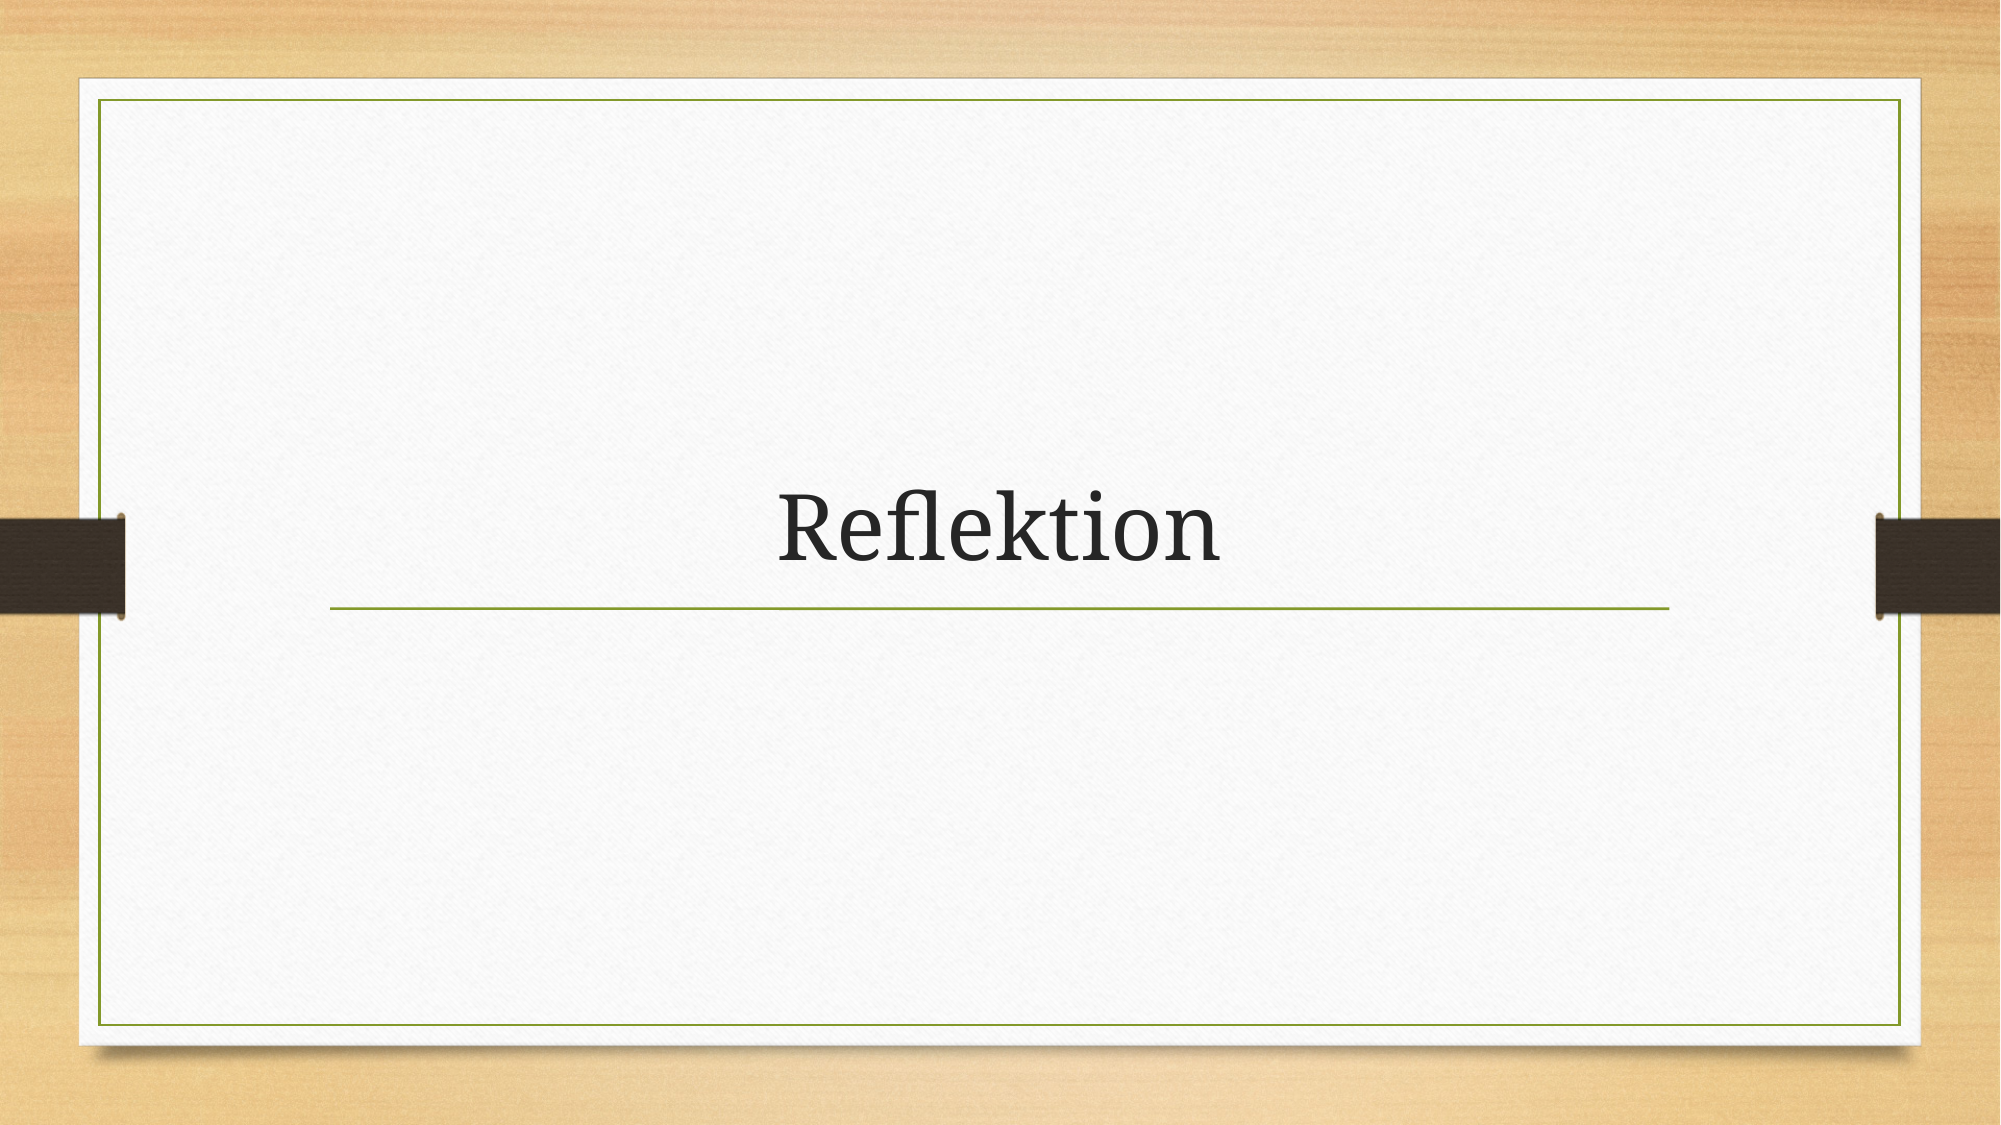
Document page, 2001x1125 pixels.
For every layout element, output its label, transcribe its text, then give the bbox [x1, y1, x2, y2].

picture [0, 0, 2001, 1125]
title Reflektion [330, 287, 1669, 587]
